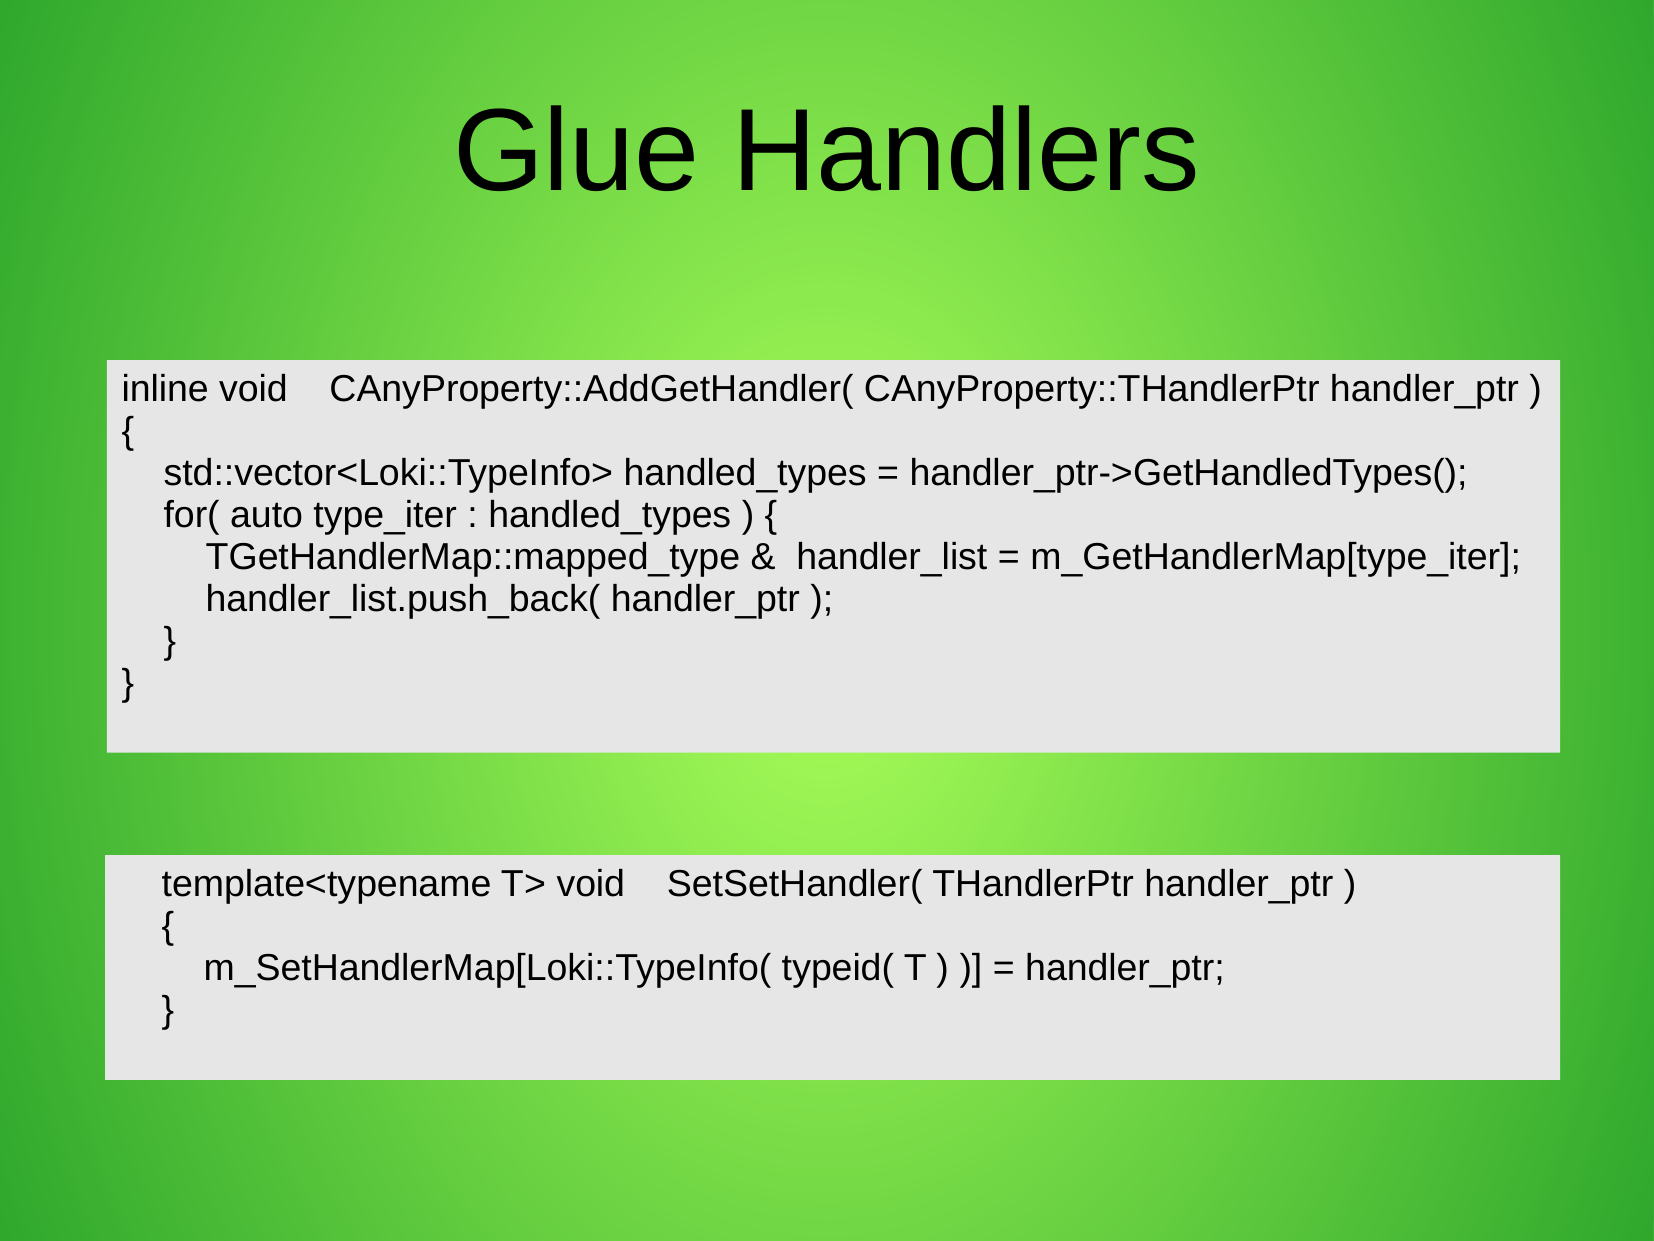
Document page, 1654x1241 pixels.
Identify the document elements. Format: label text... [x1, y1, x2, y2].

title Glue Handlers [82, 47, 1571, 252]
text_box inline void CAnyProperty::AddGetHandler( CAnyProperty::THandlerPtr handler_ptr ) { std::vector<Loki::TypeInfo> handled_types = handler_ptr->GetHandledTypes(); for( auto type_iter : handled_types ) { TGetHandlerMap::mapped_type & handler_list = m_GetHandlerMap[type_iter]; handler_list.push_back( handler_ptr ); } } [106, 360, 1561, 753]
text_box template<typename T> void SetSetHandler( THandlerPtr handler_ptr ) { m_SetHandlerMap[Loki::TypeInfo( typeid( T ) )] = handler_ptr; } [105, 855, 1561, 1080]
